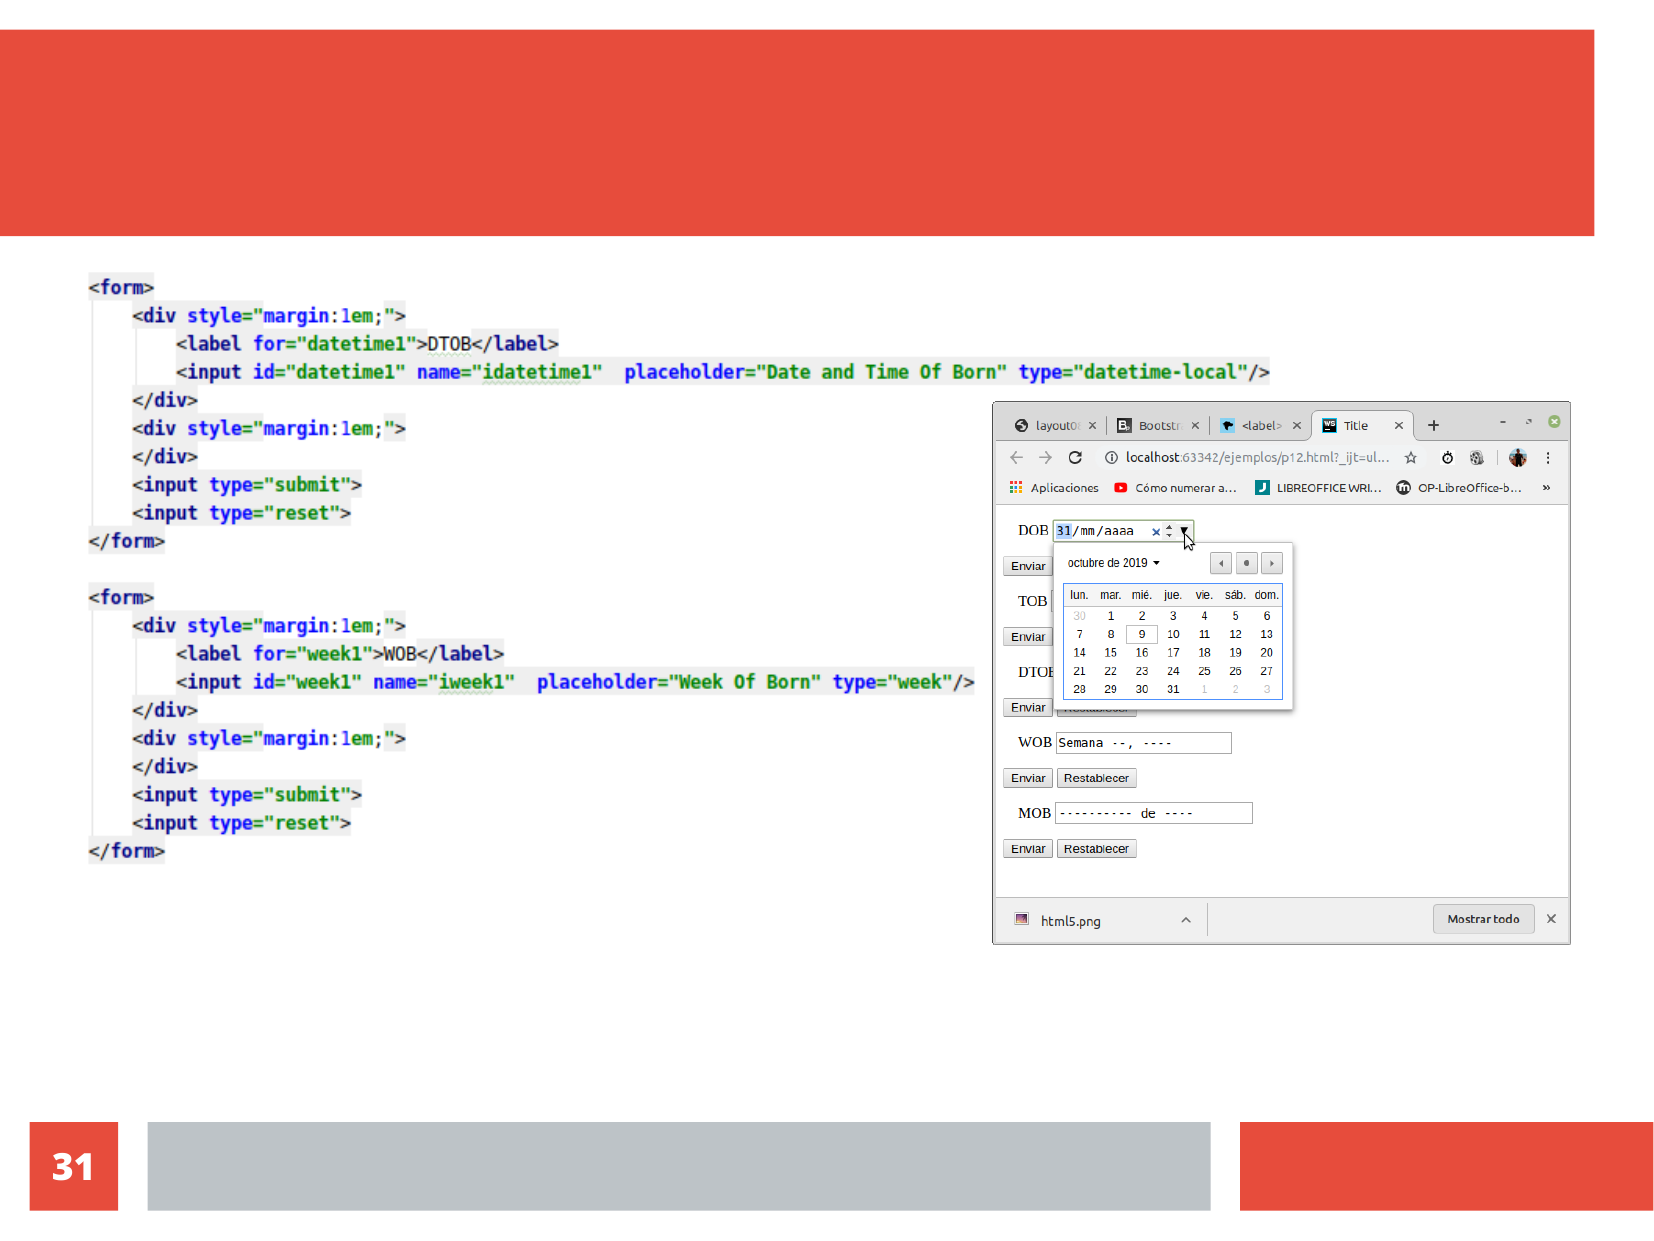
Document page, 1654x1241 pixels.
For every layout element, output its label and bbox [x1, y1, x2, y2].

picture [59, 271, 1571, 945]
